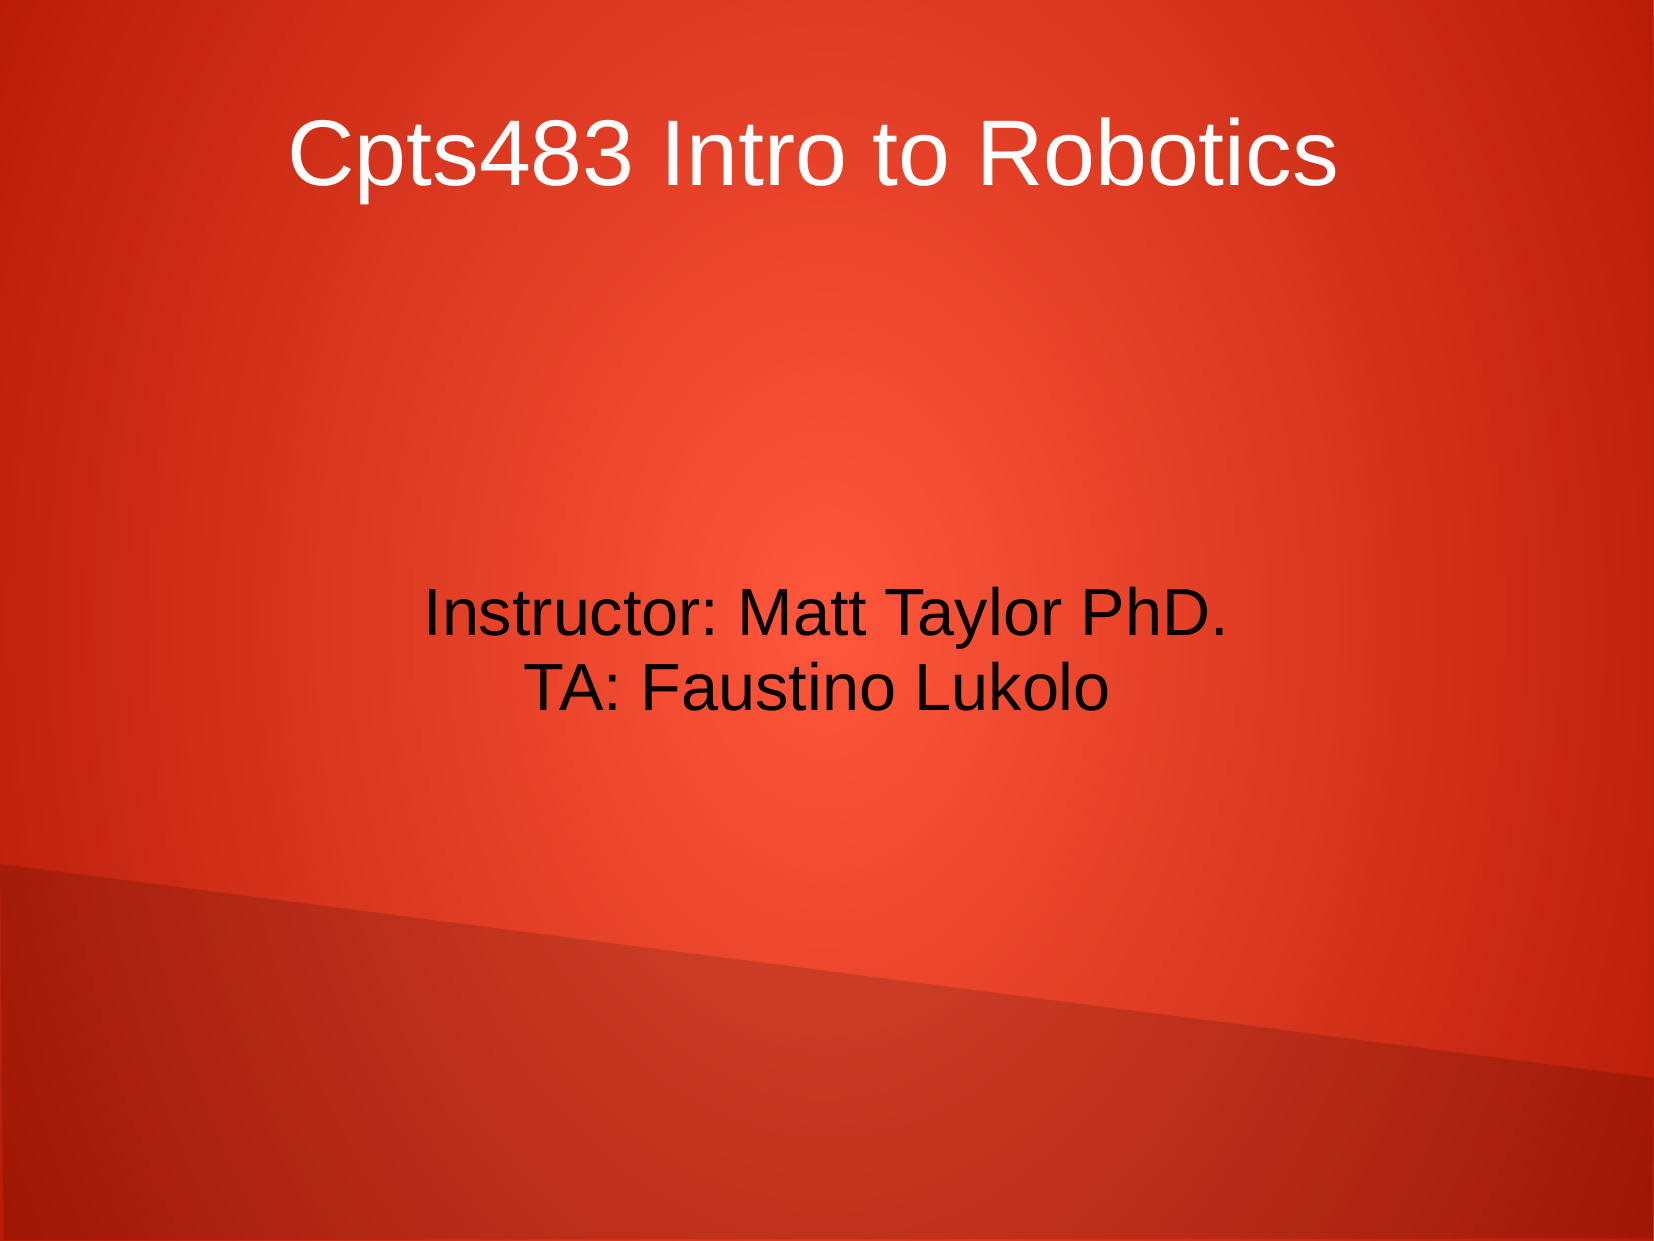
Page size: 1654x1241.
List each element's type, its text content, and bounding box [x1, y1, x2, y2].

title Cpts483 Intro to Robotics [82, 49, 1571, 257]
subtitle Instructor: Matt Taylor PhD. TA: Faustino Lukolo [82, 290, 1571, 1010]
